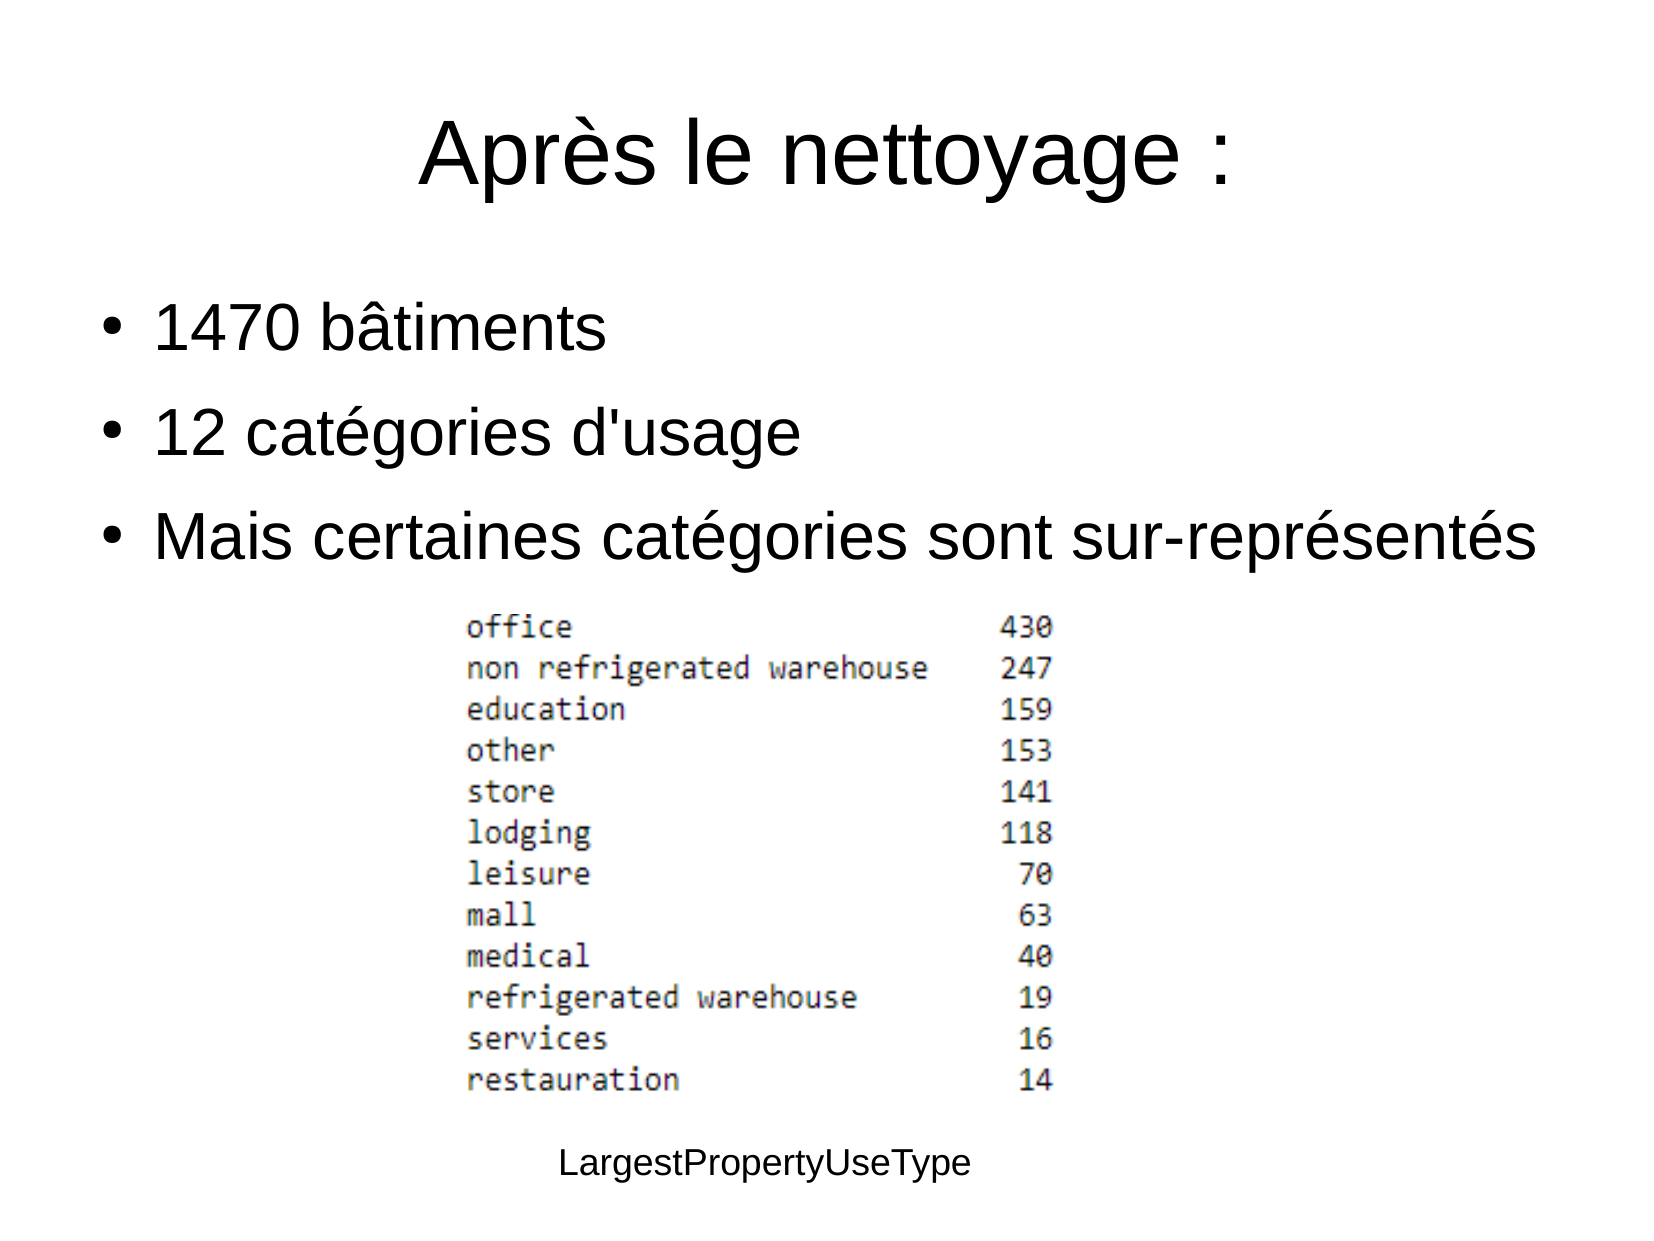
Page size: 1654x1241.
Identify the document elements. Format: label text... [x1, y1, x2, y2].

text_box LargestPropertyUseType [543, 1133, 1430, 1191]
picture [460, 614, 1086, 1109]
list 1470 bâtiments 12 catégories d'usage Mais certaines catégories sont sur-représentés [82, 290, 1571, 783]
title Après le nettoyage : [82, 49, 1571, 257]
